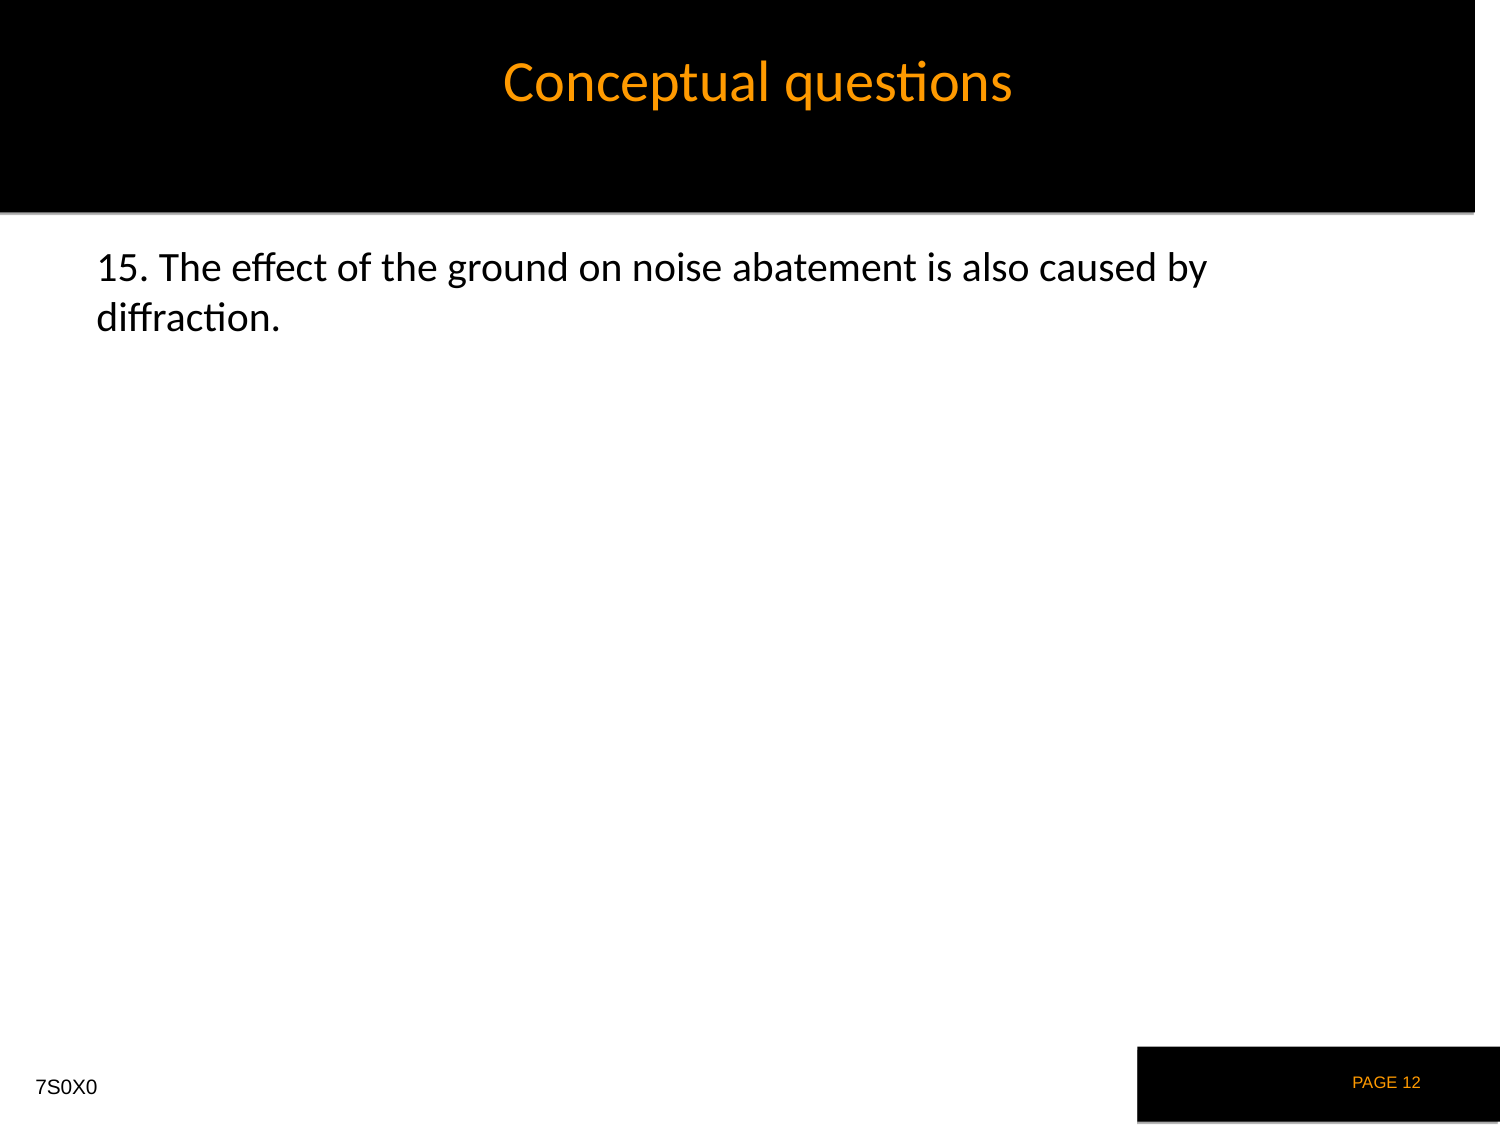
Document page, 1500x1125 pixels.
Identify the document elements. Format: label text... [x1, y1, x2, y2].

text_box 7S0X0 [35, 1070, 626, 1102]
list 15. The effect of the ground on noise abatement is also caused by diffraction. [81, 232, 1394, 419]
text_box [1137, 1046, 1500, 1122]
title Conceptual questions [100, 35, 1417, 187]
text_box [0, 0, 1475, 213]
text_box PAGE 12 [1352, 1066, 1453, 1098]
